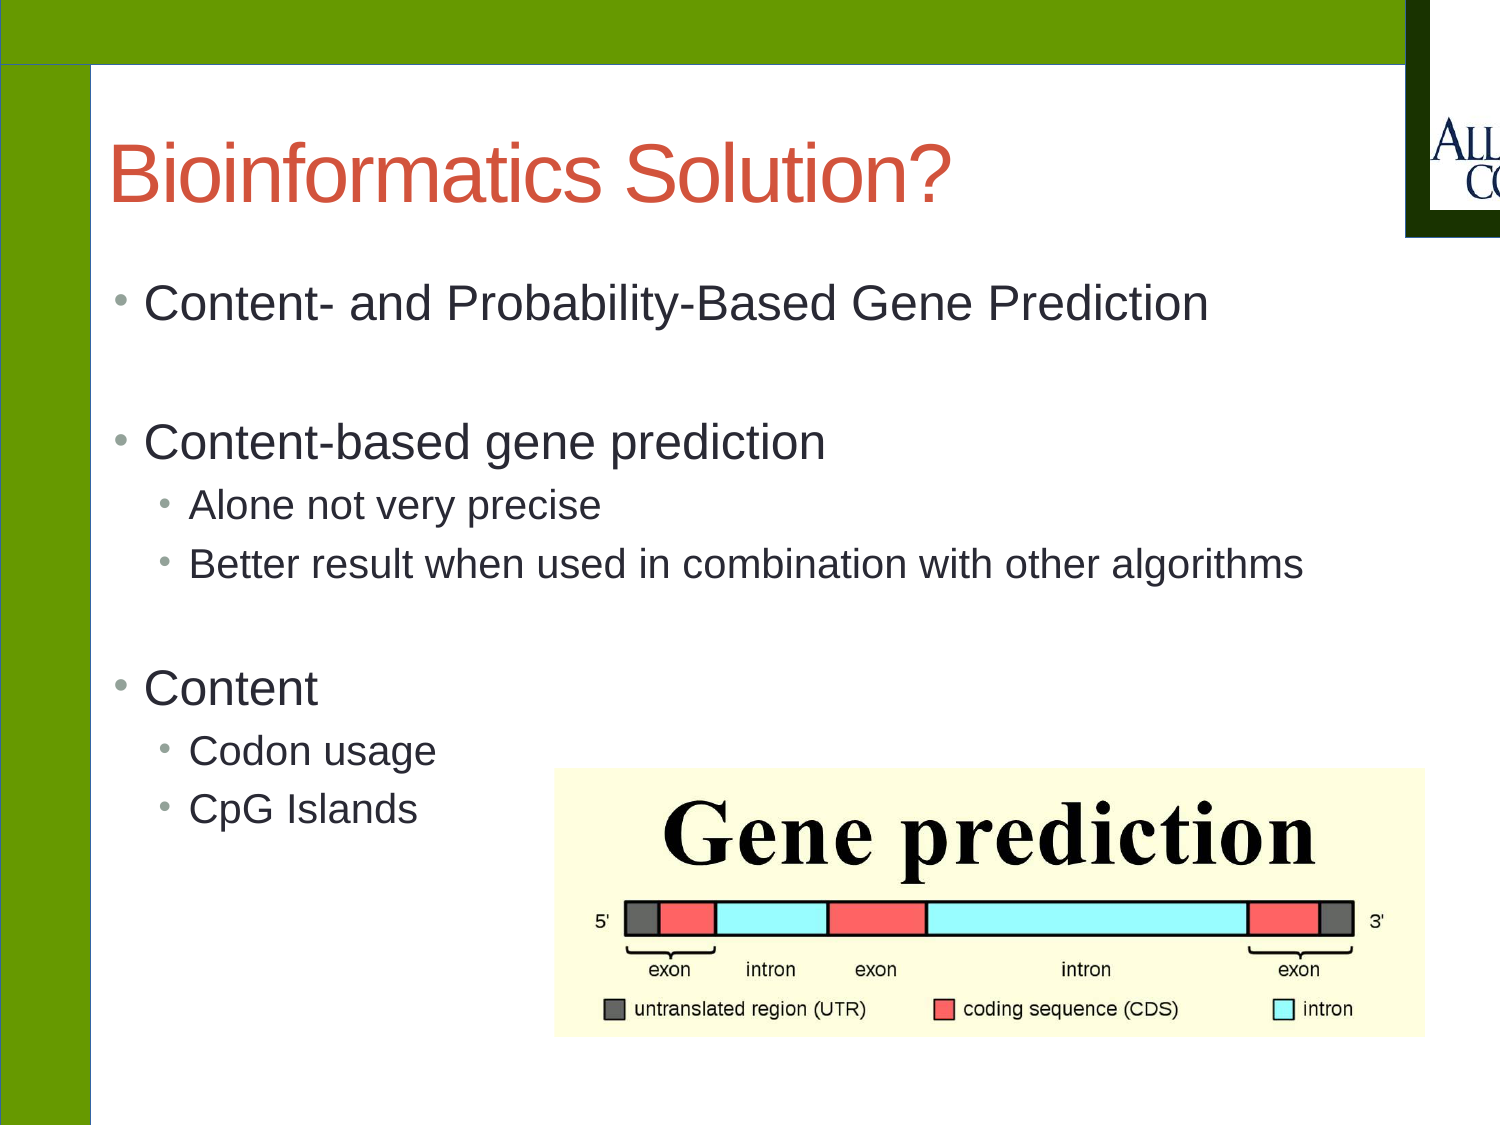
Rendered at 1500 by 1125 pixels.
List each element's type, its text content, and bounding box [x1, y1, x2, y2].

picture [1430, 0, 1500, 210]
text_box [0, 0, 1500, 1125]
title Bioinformatics Solution? [92, 87, 1443, 250]
list Content- and Probability-Based Gene Prediction Content-based gene prediction Alone not very precise Better result when used in combination with other algorithms Content Codon usage CpG Islands [98, 262, 1449, 1063]
picture [554, 768, 1425, 1037]
